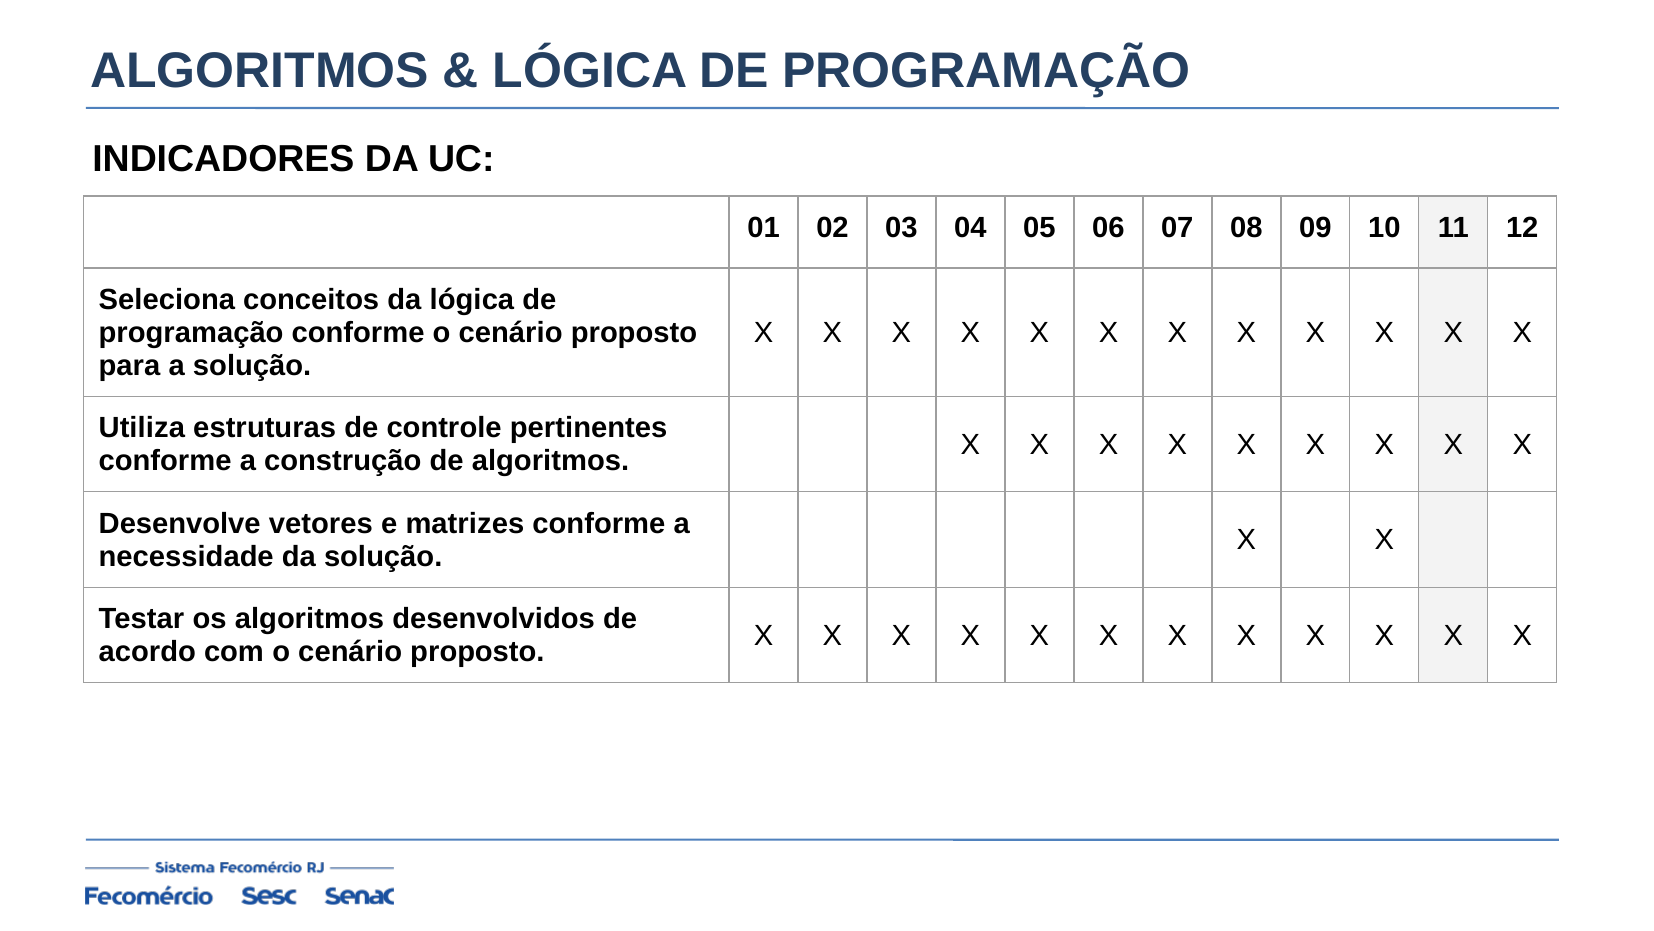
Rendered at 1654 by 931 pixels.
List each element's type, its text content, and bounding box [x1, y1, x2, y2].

text_box ALGORITMOS & LÓGICA DE PROGRAMAÇÃO [90, 32, 1564, 104]
table_header 05 [1006, 197, 1073, 267]
table_cell X [1213, 397, 1280, 491]
table_cell X [1213, 269, 1280, 396]
table_cell [868, 397, 935, 491]
table_header 08 [1213, 197, 1280, 267]
table_cell X [1488, 269, 1556, 396]
table_cell [730, 397, 797, 491]
table_cell X [1213, 492, 1280, 587]
picture [62, 845, 416, 921]
table_cell X [868, 588, 935, 682]
table_cell X [1144, 269, 1211, 396]
text_box INDICADORES DA UC: [77, 112, 1564, 836]
table_cell [1075, 492, 1142, 587]
table_header 06 [1075, 197, 1142, 267]
table_cell Seleciona conceitos da lógica de programação conforme o cenário proposto para a solução. [84, 269, 728, 396]
table_header 01 [730, 197, 797, 267]
table_cell X [1350, 269, 1418, 396]
table_header [84, 197, 728, 267]
table_cell X [937, 588, 1004, 682]
table_header 02 [799, 197, 866, 267]
table_cell [730, 492, 797, 587]
table_cell X [1006, 588, 1073, 682]
table_cell X [868, 269, 935, 396]
table_cell X [799, 269, 866, 396]
table_cell X [1419, 269, 1487, 396]
table_cell [799, 492, 866, 587]
table_header 03 [868, 197, 935, 267]
table_cell X [937, 269, 1004, 396]
table_cell [868, 492, 935, 587]
table_cell X [730, 588, 797, 682]
table_cell [1282, 492, 1349, 587]
table_cell [1144, 492, 1211, 587]
table_header 11 [1419, 197, 1487, 267]
table_cell X [1006, 269, 1073, 396]
table_cell [799, 397, 866, 491]
table_header 10 [1350, 197, 1418, 267]
table_header 09 [1282, 197, 1349, 267]
table_cell [937, 492, 1004, 587]
table_cell X [1075, 269, 1142, 396]
table_cell X [1282, 588, 1349, 682]
table_cell X [1282, 269, 1349, 396]
table_cell X [799, 588, 866, 682]
table_cell [1419, 492, 1487, 587]
table_header 12 [1488, 197, 1556, 267]
table_cell X [1350, 492, 1418, 587]
table_cell X [730, 269, 797, 396]
table_cell Testar os algoritmos desenvolvidos de acordo com o cenário proposto. [84, 588, 728, 682]
table_cell X [937, 397, 1004, 491]
table_cell Utiliza estruturas de controle pertinentes conforme a construção de algoritmos. [84, 397, 728, 491]
table_cell Desenvolve vetores e matrizes conforme a necessidade da solução. [84, 492, 728, 587]
table_cell X [1144, 397, 1211, 491]
table_cell X [1419, 588, 1487, 682]
table_cell X [1075, 588, 1142, 682]
table_cell X [1144, 588, 1211, 682]
table_cell X [1488, 397, 1556, 491]
table_cell X [1006, 397, 1073, 491]
table_cell X [1282, 397, 1349, 491]
table_header 04 [937, 197, 1004, 267]
table_cell [1488, 492, 1556, 587]
table_cell X [1350, 397, 1418, 491]
table_header 07 [1144, 197, 1211, 267]
table_cell [1006, 492, 1073, 587]
table_cell X [1350, 588, 1418, 682]
table_cell X [1419, 397, 1487, 491]
table_cell X [1488, 588, 1556, 682]
table_cell X [1213, 588, 1280, 682]
table_cell X [1075, 397, 1142, 491]
